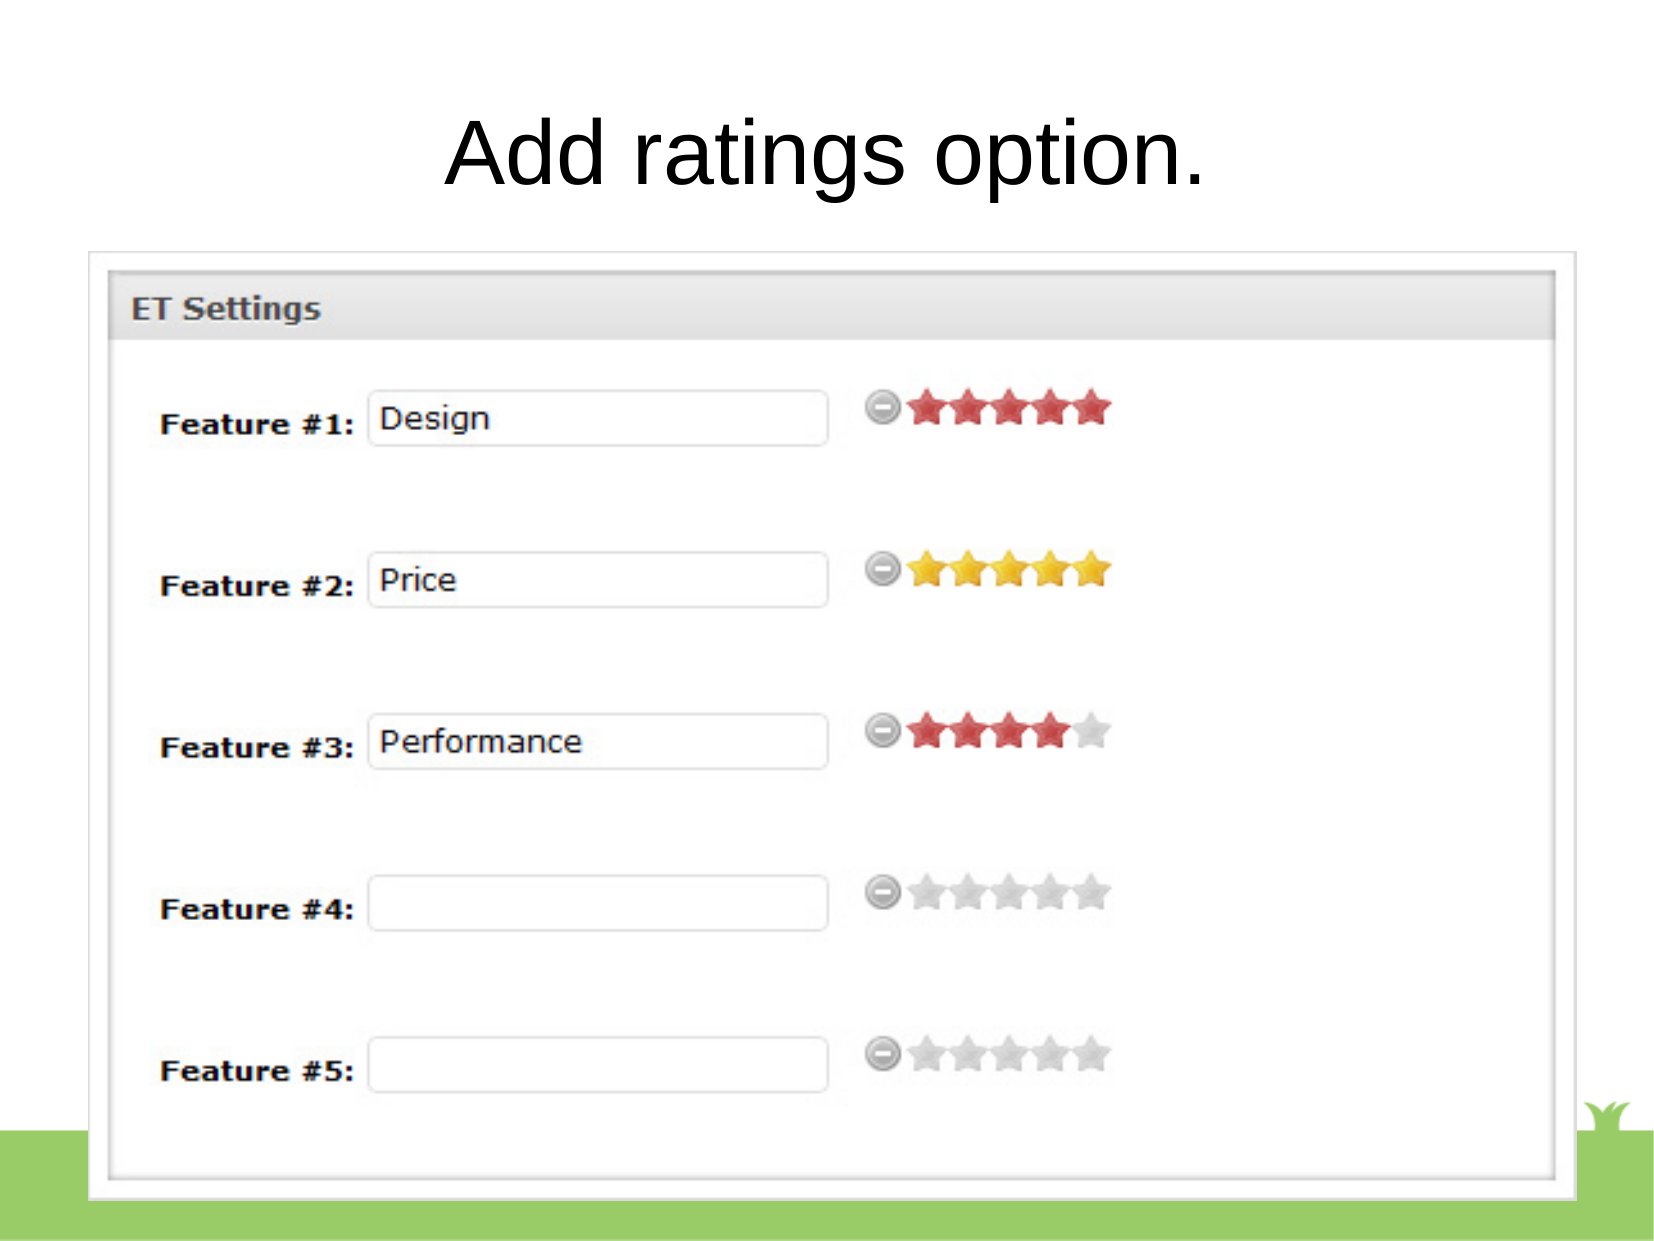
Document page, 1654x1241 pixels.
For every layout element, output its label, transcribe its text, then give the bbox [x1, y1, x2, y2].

title Add ratings option. [82, 49, 1571, 257]
picture [0, 0, 1654, 1241]
